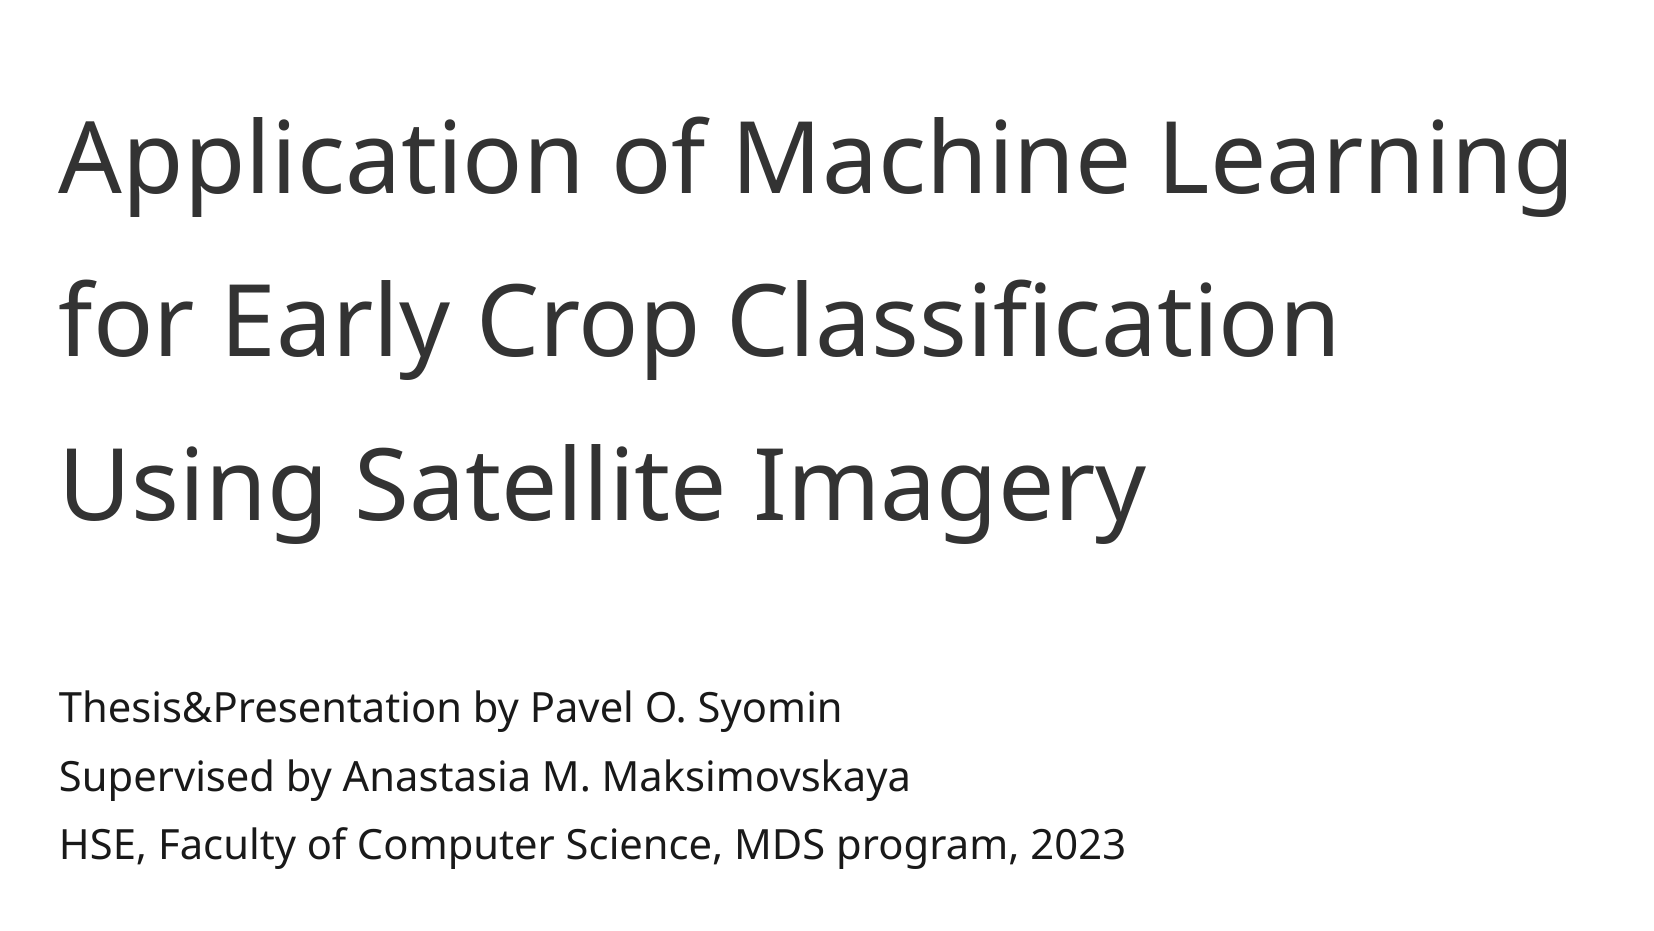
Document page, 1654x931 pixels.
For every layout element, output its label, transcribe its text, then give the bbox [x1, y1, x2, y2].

subtitle Thesis&Presentation by Pavel O. Syomin Supervised by Anastasia M. Maksimovskaya HSE, Faculty of Computer Science, MDS program, 2023 [59, 620, 1595, 872]
title Application of Machine Learning for Early Crop Classification Using Satellite Imagery [59, 59, 1595, 620]
